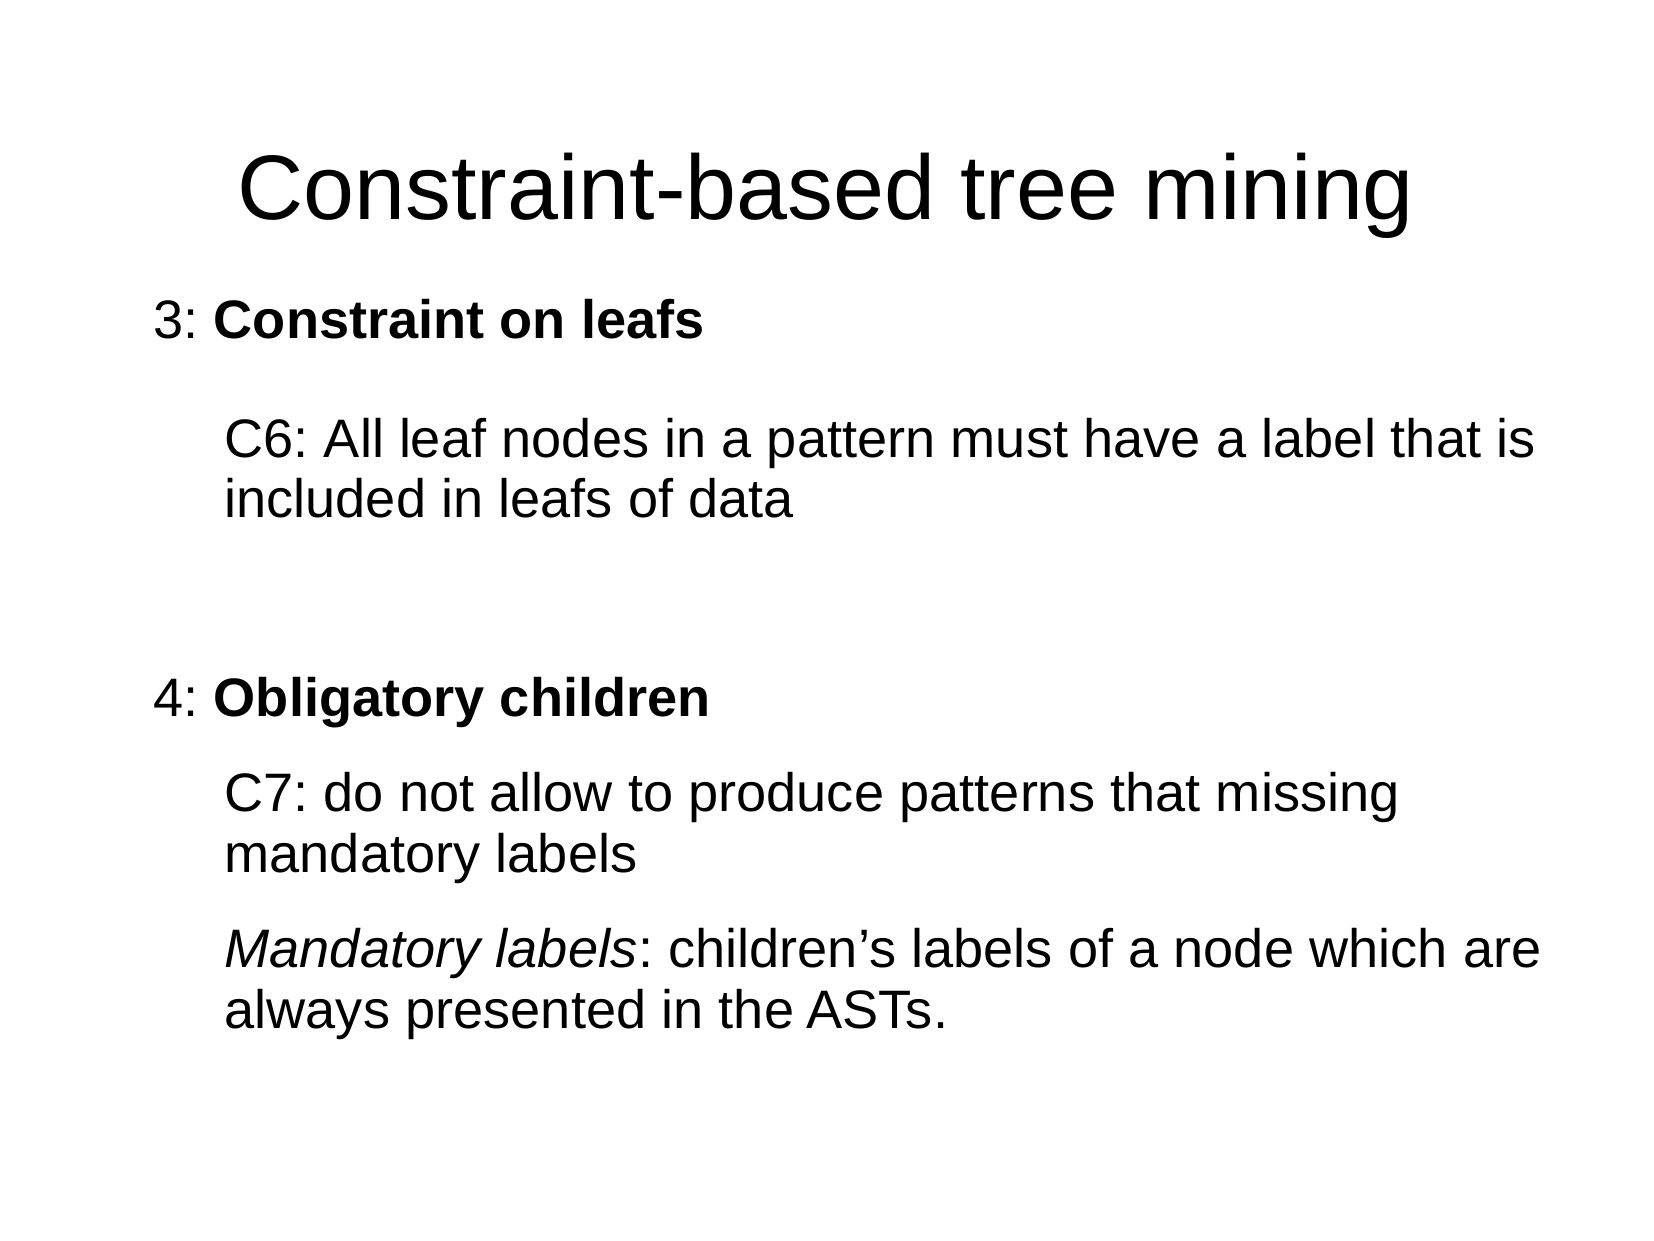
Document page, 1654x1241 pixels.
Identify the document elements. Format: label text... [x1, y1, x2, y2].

list 3: Constraint on leafs C6: All leaf nodes in a pattern must have a label that is included in leafs of data 4: Obligatory children C7: do not allow to produce patterns that missing mandatory labels Mandatory labels: children’s labels of a node which are always presented in the ASTs. [82, 289, 1571, 1108]
title Constraint-based tree mining [82, 84, 1571, 289]
